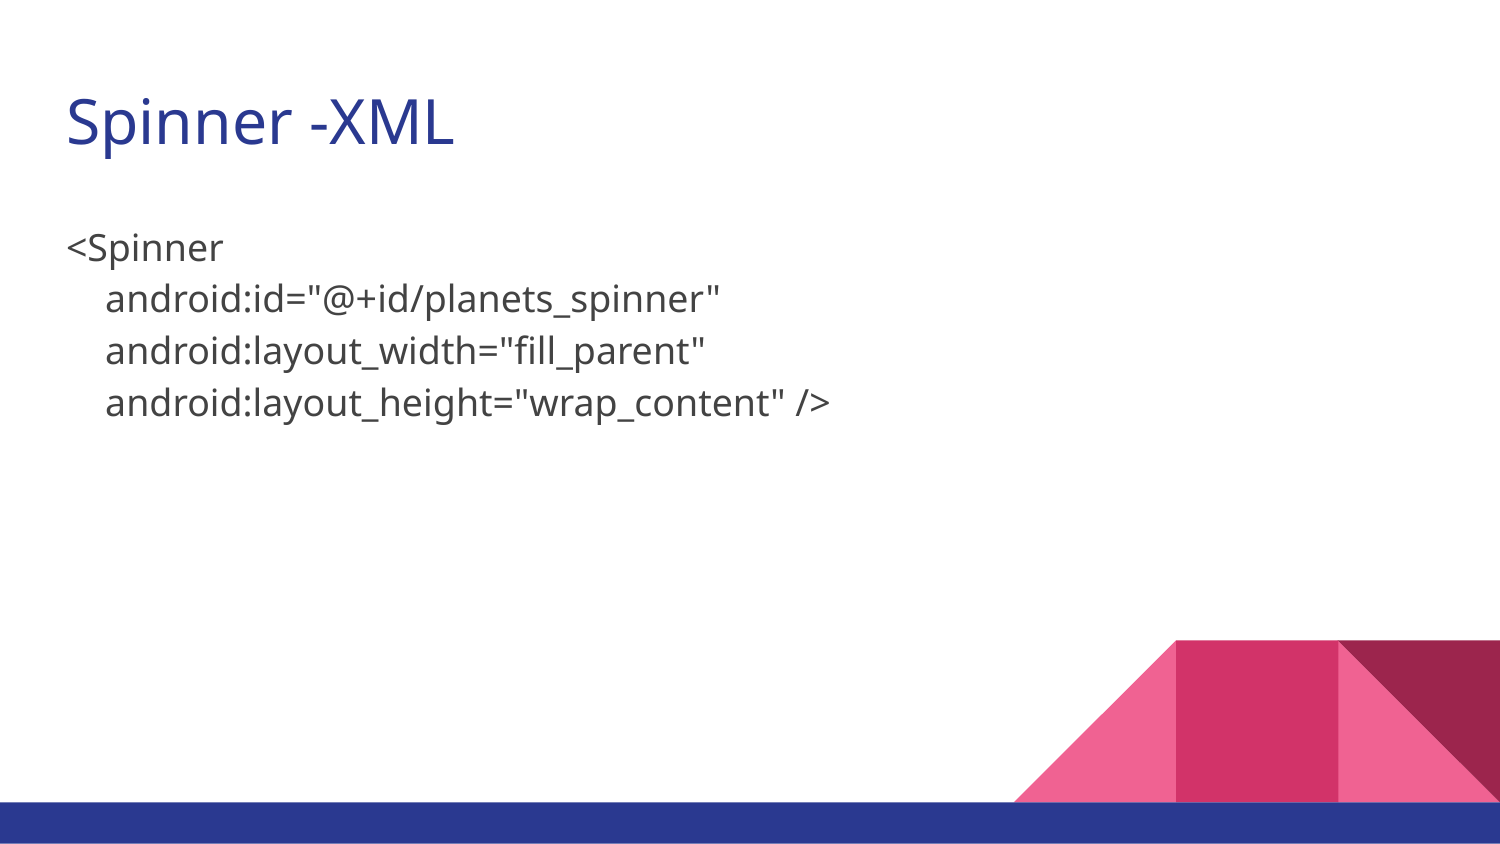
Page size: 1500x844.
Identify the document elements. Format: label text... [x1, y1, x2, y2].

title Spinner -XML [51, 67, 1449, 167]
list <Spinner android:id="@+id/planets_spinner" android:layout_width="fill_parent" android:layout_height="wrap_content" /> [51, 201, 1449, 750]
